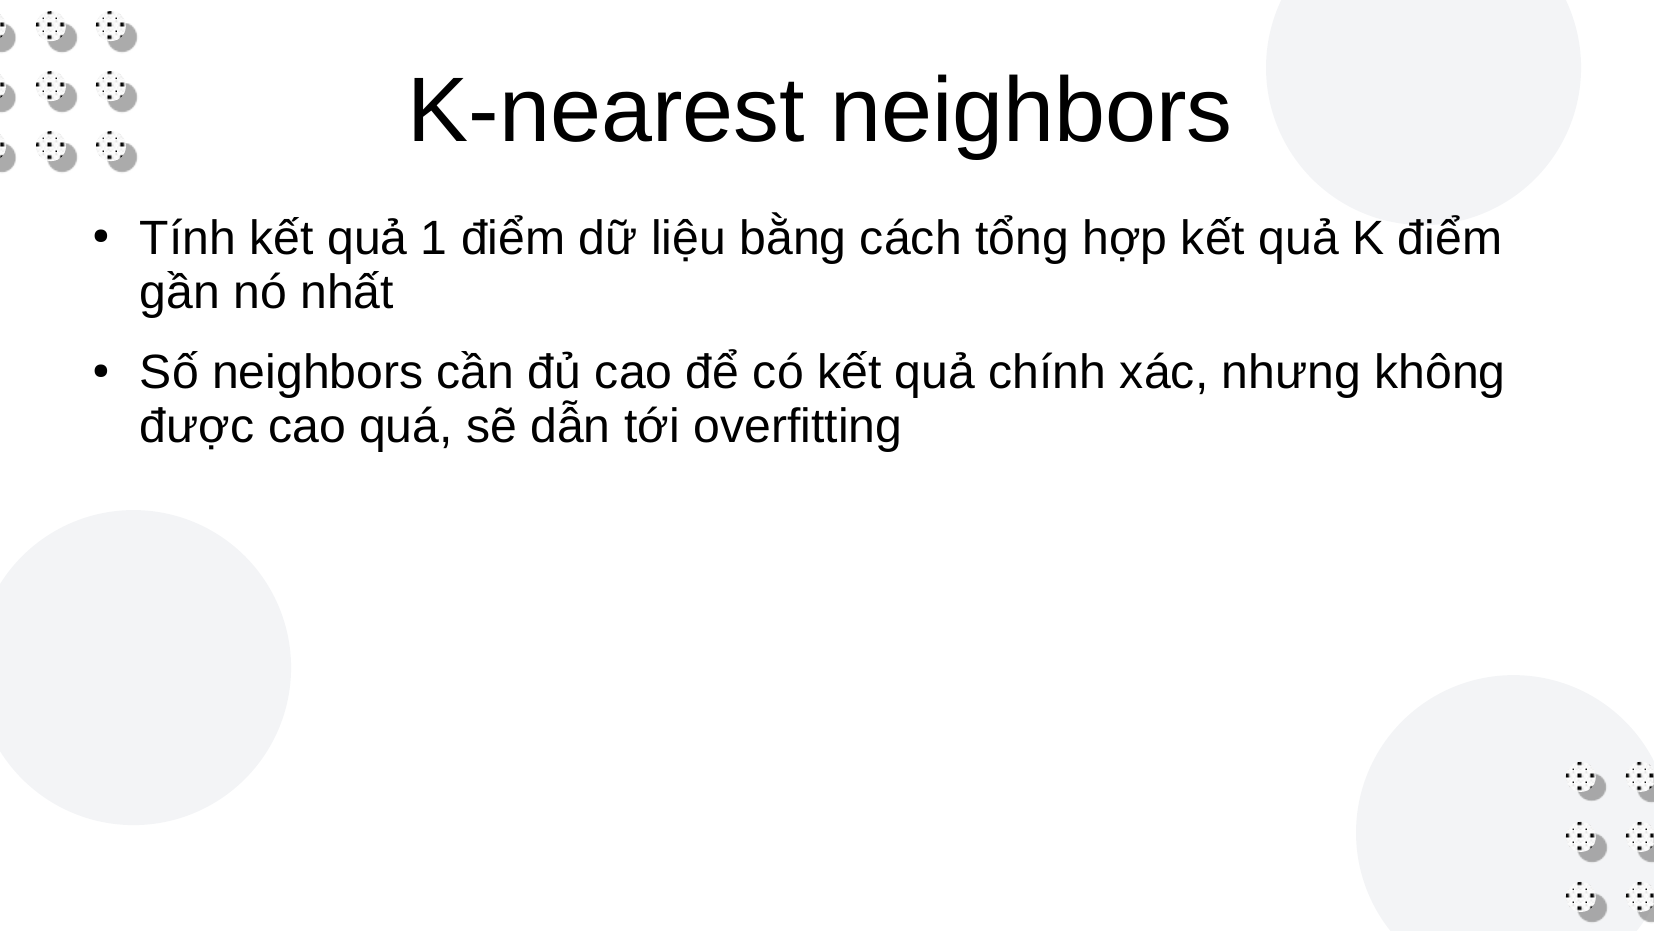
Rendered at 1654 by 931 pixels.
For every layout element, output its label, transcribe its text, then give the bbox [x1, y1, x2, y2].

title K-nearest neighbors [76, 32, 1565, 188]
picture [95, 11, 126, 32]
picture [0, 74, 6, 99]
list Tính kết quả 1 điểm dữ liệu bằng cách tổng hợp kết quả K điểm gần nó nhất Số neighbors cần đủ cao để có kết quả chính xác, nhưng không được cao quá, sẽ dẫn tới overfitting [76, 210, 1565, 526]
picture [35, 131, 67, 162]
picture [1565, 881, 1596, 912]
picture [35, 11, 66, 42]
picture [1625, 881, 1654, 912]
picture [1565, 761, 1596, 792]
picture [1625, 821, 1654, 852]
picture [1625, 761, 1654, 792]
picture [0, 14, 6, 39]
picture [35, 71, 66, 102]
picture [0, 134, 7, 159]
picture [1565, 821, 1596, 852]
